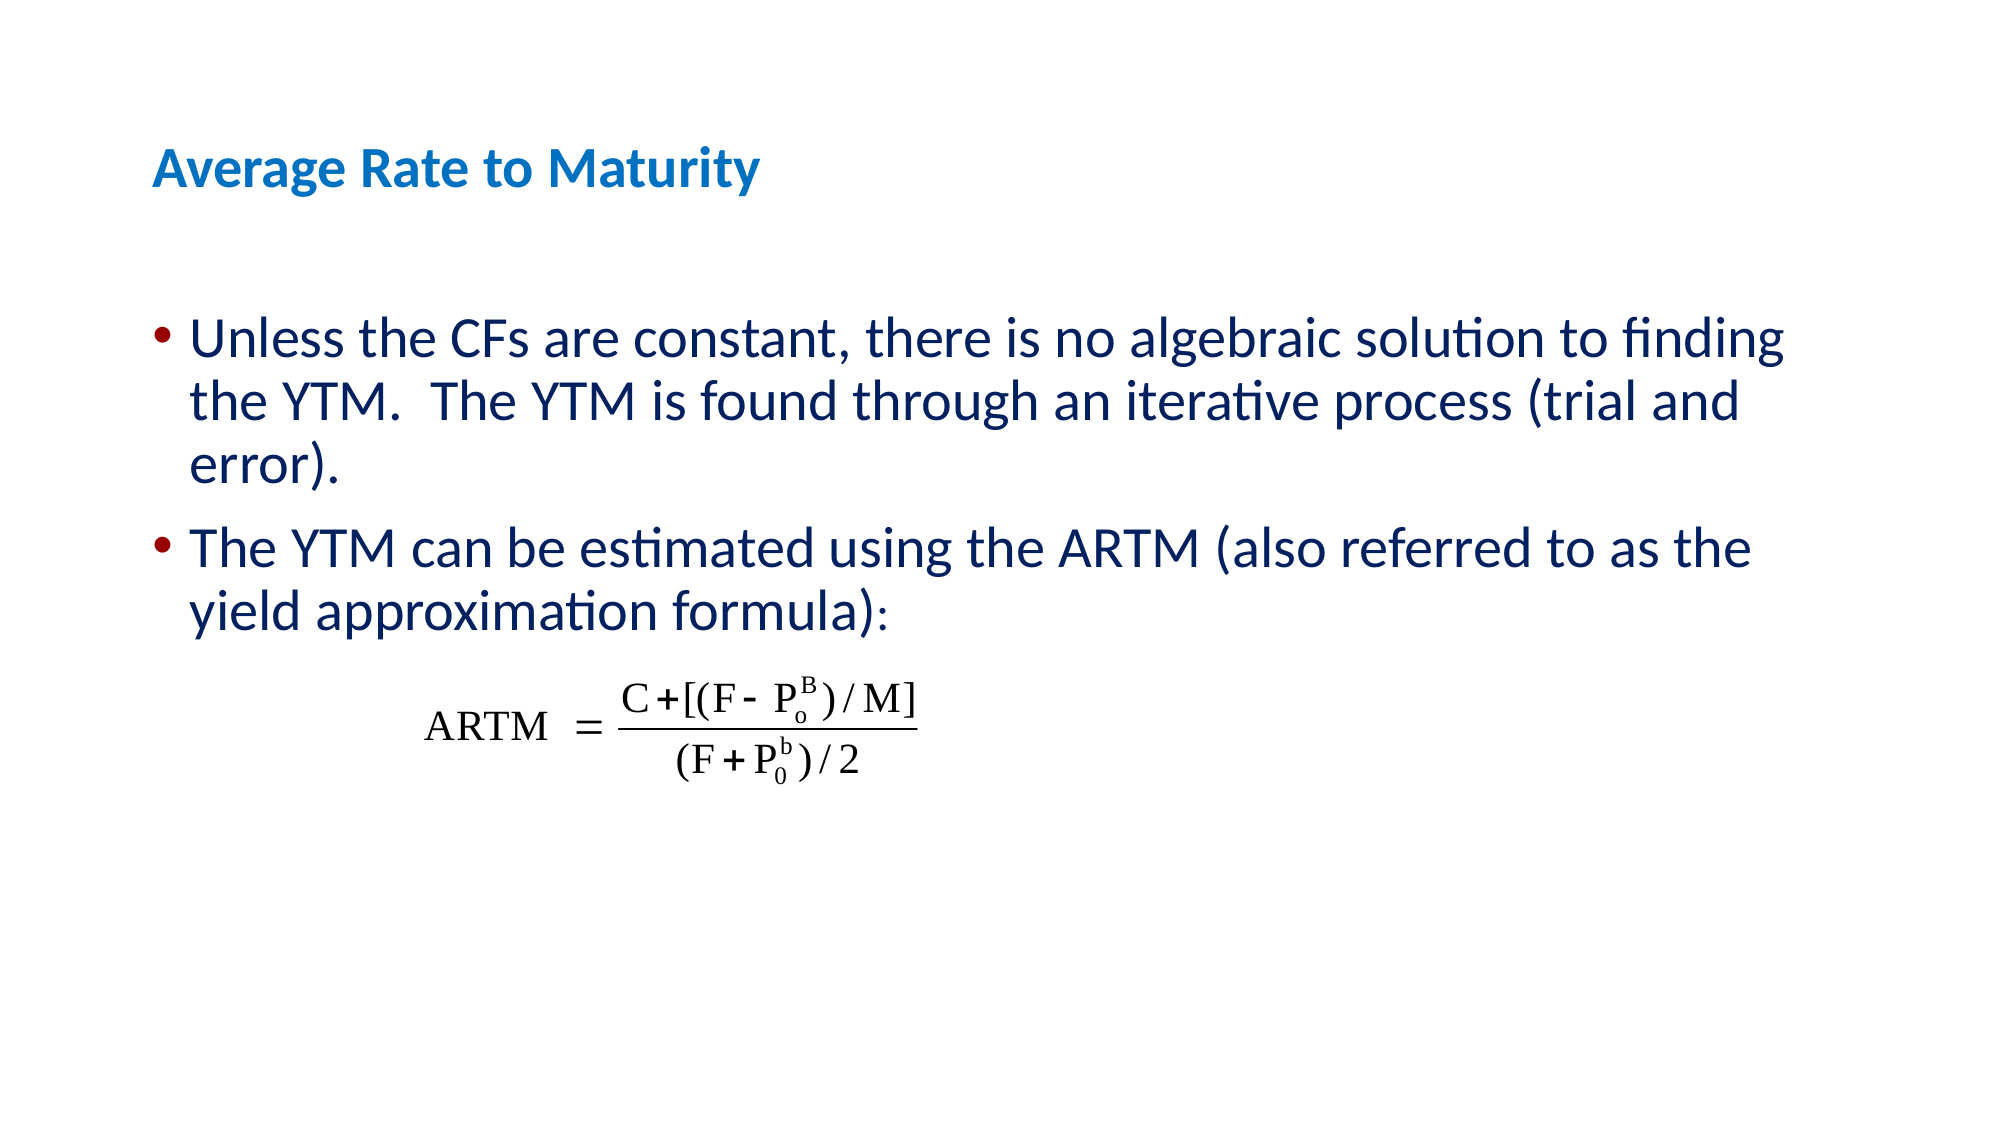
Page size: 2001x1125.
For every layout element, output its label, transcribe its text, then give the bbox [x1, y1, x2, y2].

list Unless the CFs are constant, there is no algebraic solution to finding the YTM. The YTM is found through an iterative process (trial and error). The YTM can be estimated using the ARTM (also referred to as the yield approximation formula): [137, 299, 1863, 1014]
title Average Rate to Maturity [137, 59, 1863, 278]
chart [409, 664, 925, 795]
